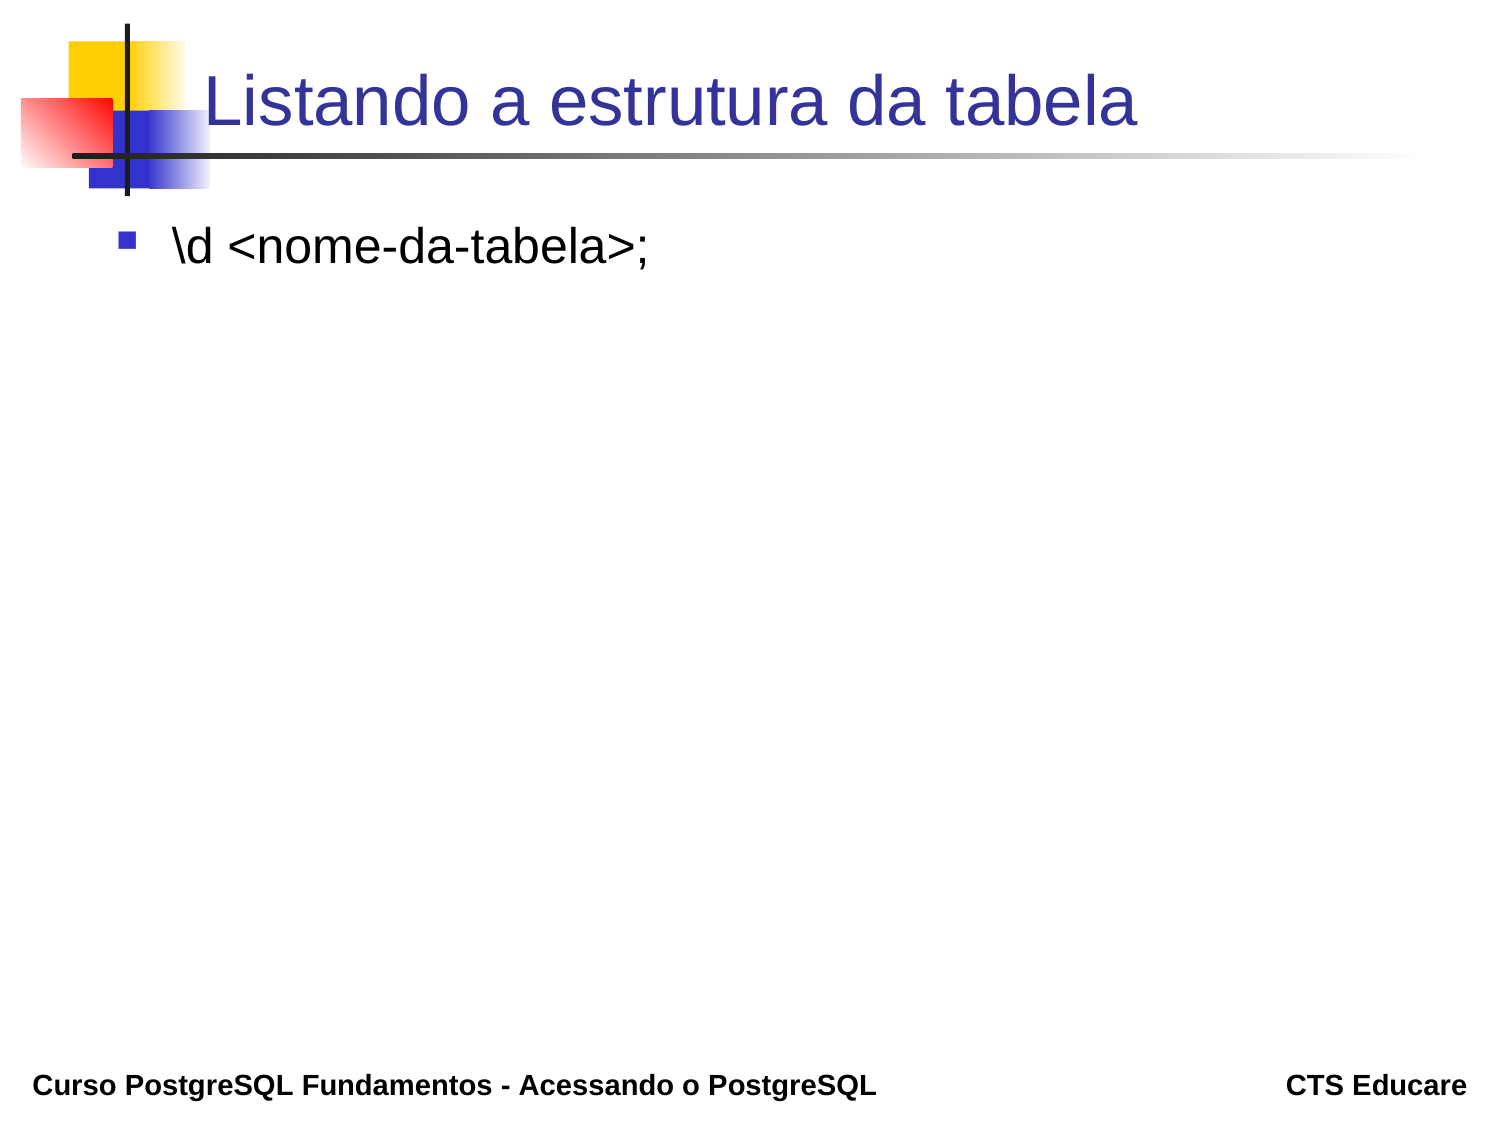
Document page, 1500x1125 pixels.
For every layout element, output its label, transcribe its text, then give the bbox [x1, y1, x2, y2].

text_box Listando a estrutura da tabela [188, 46, 1468, 149]
text_box \d <nome-da-tabela>; [100, 206, 1447, 1024]
